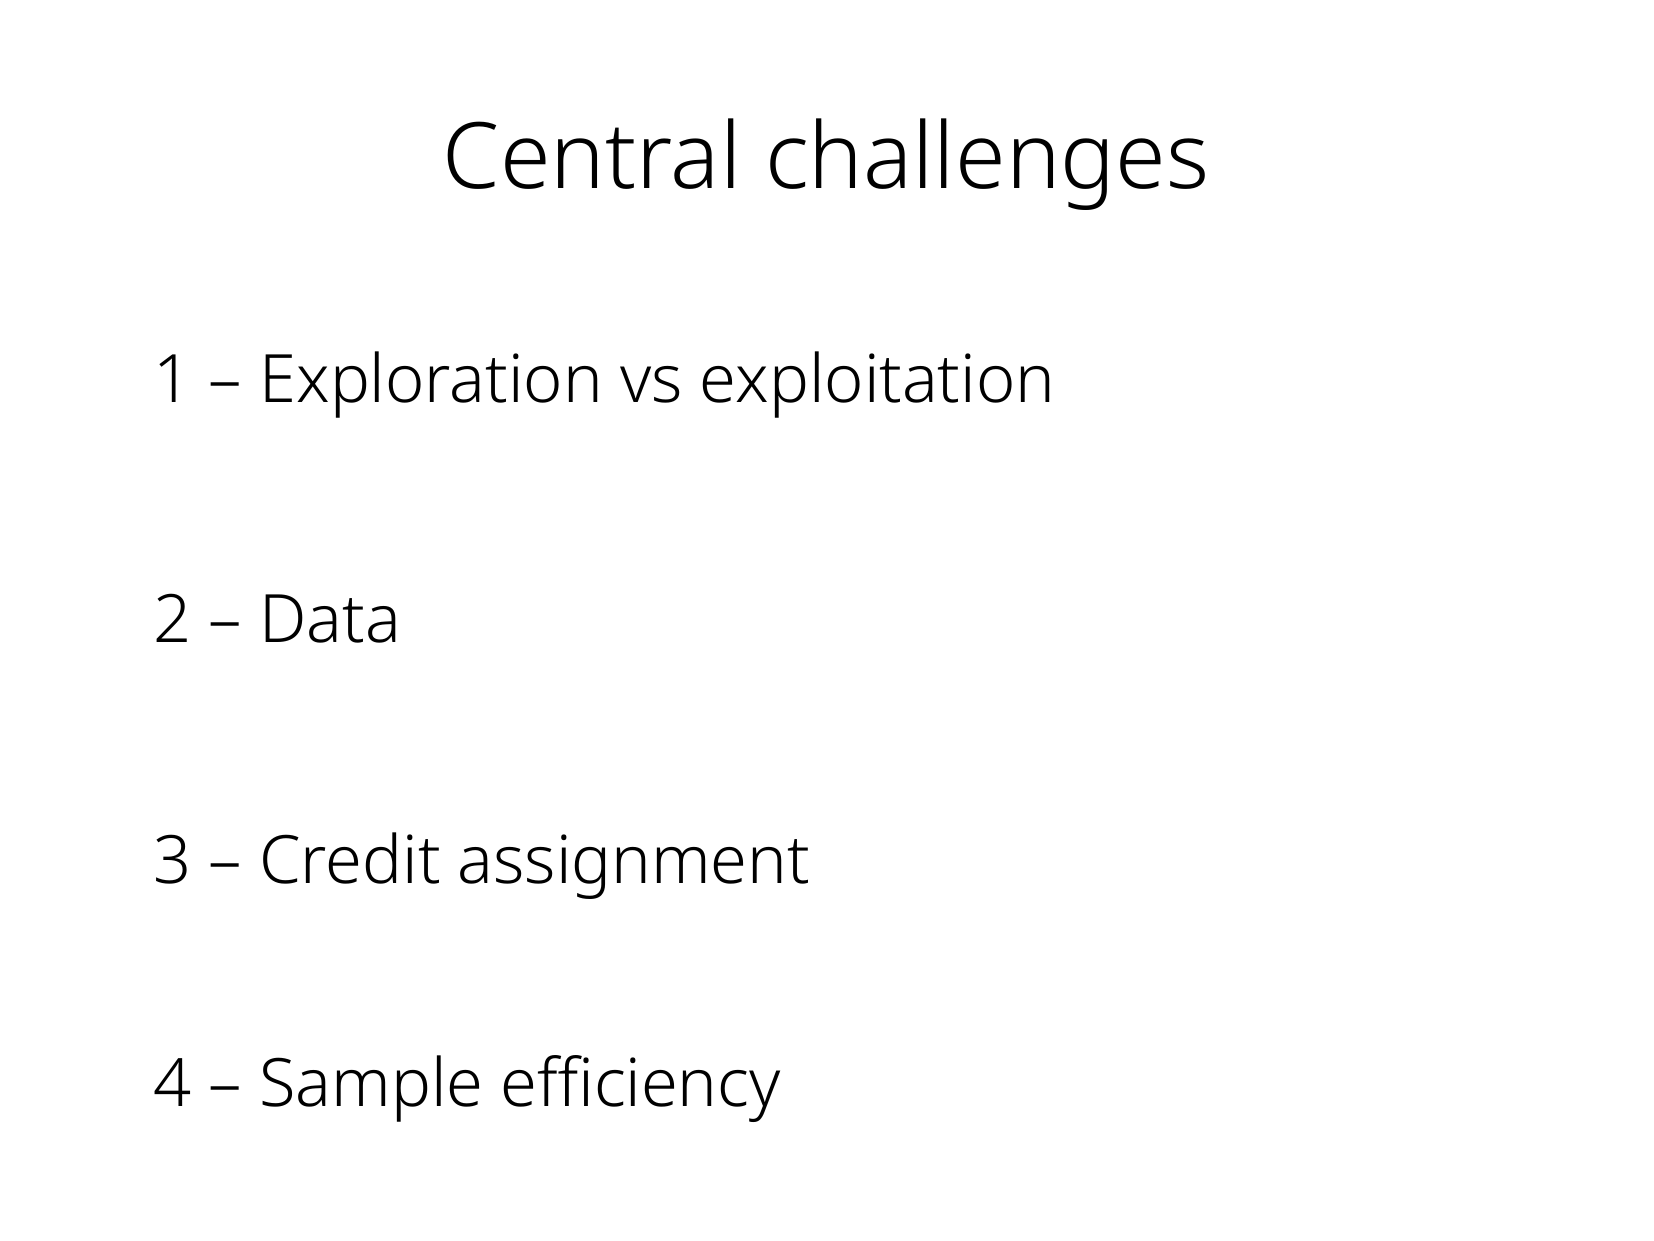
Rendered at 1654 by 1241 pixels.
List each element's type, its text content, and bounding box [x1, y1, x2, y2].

title Central challenges [82, 49, 1571, 257]
list 1 – Exploration vs exploitation 2 – Data 3 – Credit assignment 4 – Sample efficiency [82, 330, 1571, 1182]
